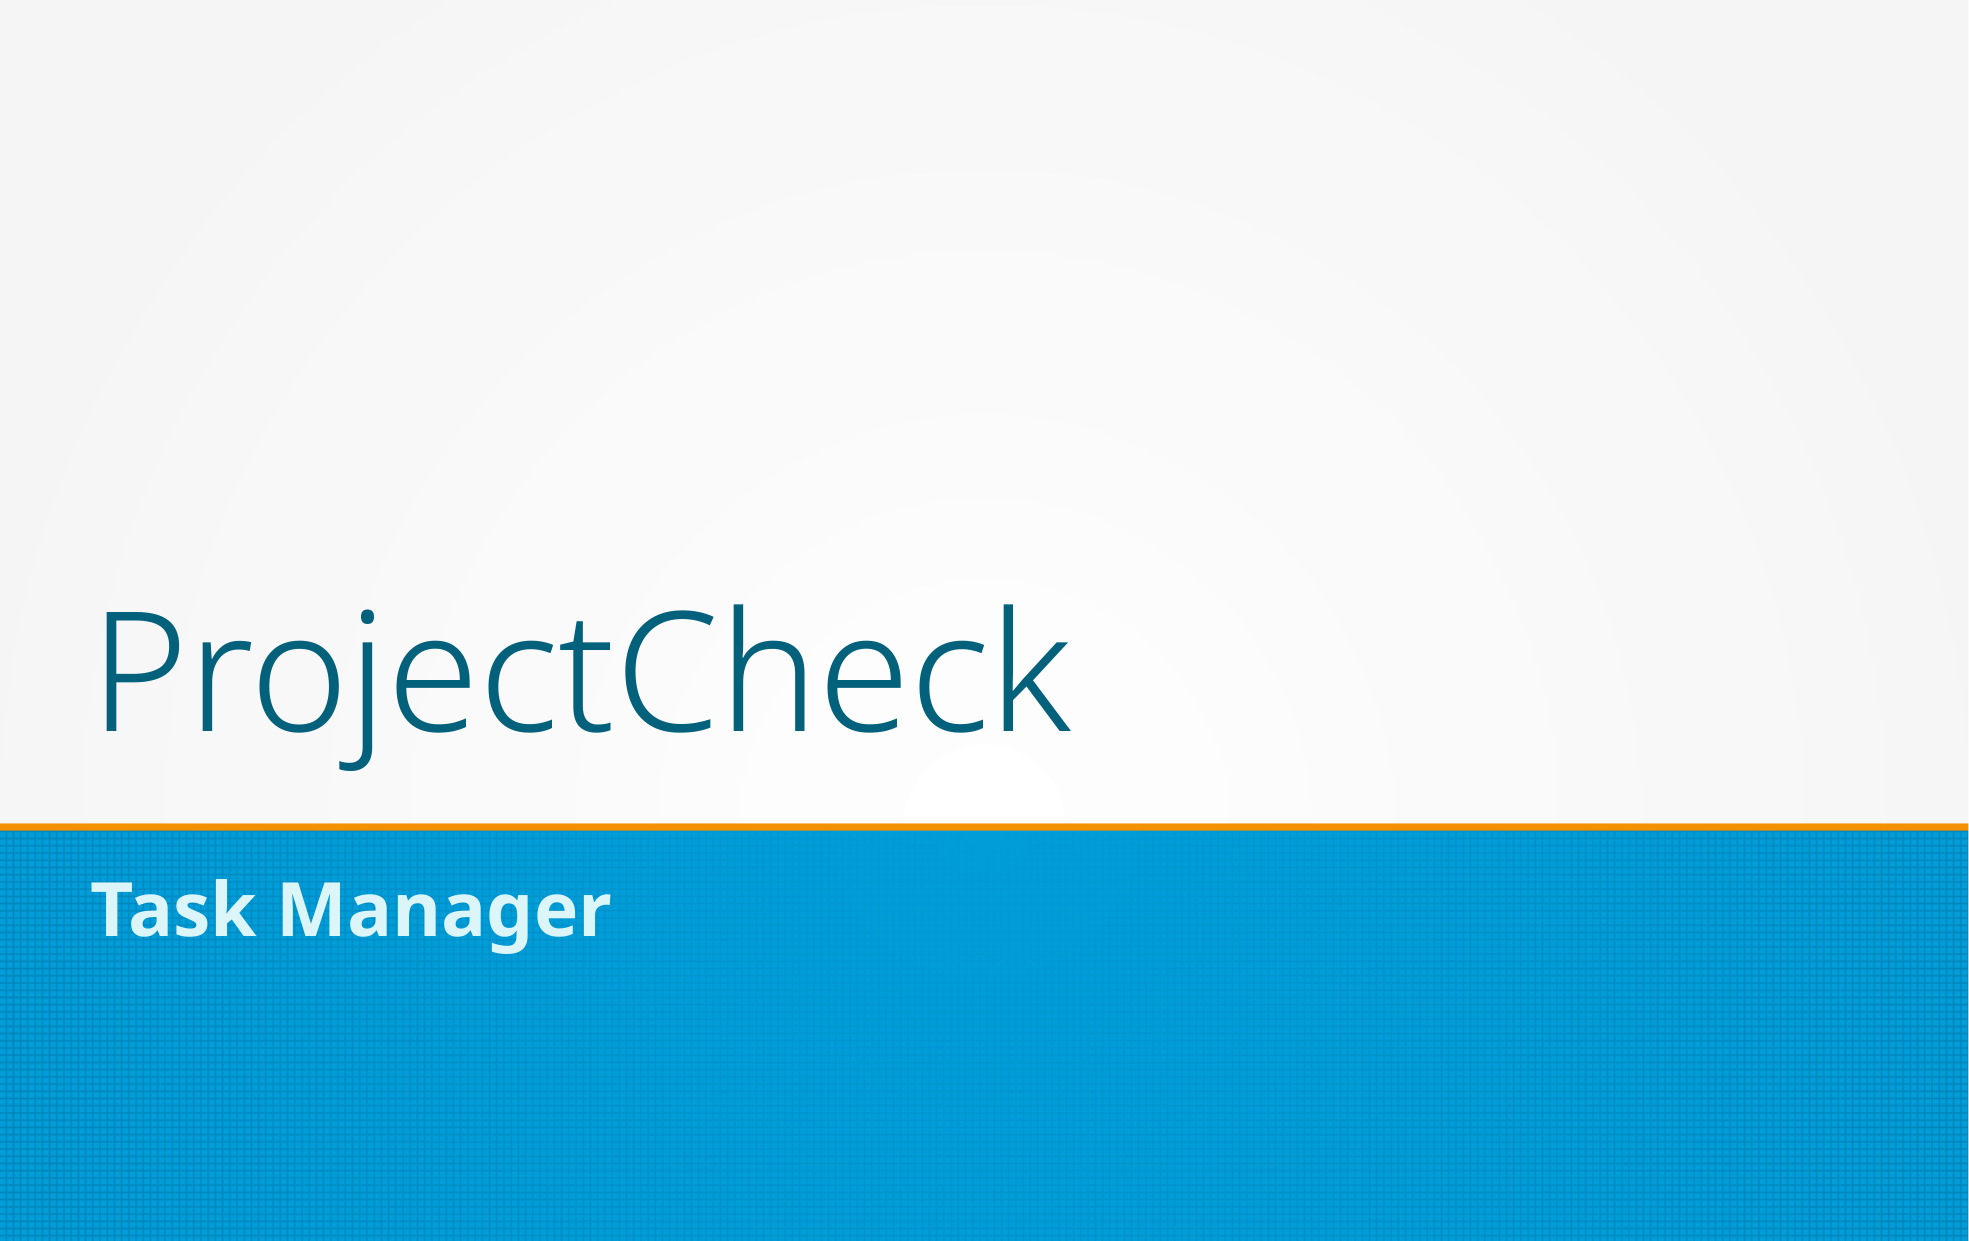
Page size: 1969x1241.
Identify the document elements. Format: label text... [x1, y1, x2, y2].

subtitle Task Manager [90, 855, 1861, 1111]
picture [0, 0, 1969, 830]
title ProjectCheck [90, 49, 1862, 781]
